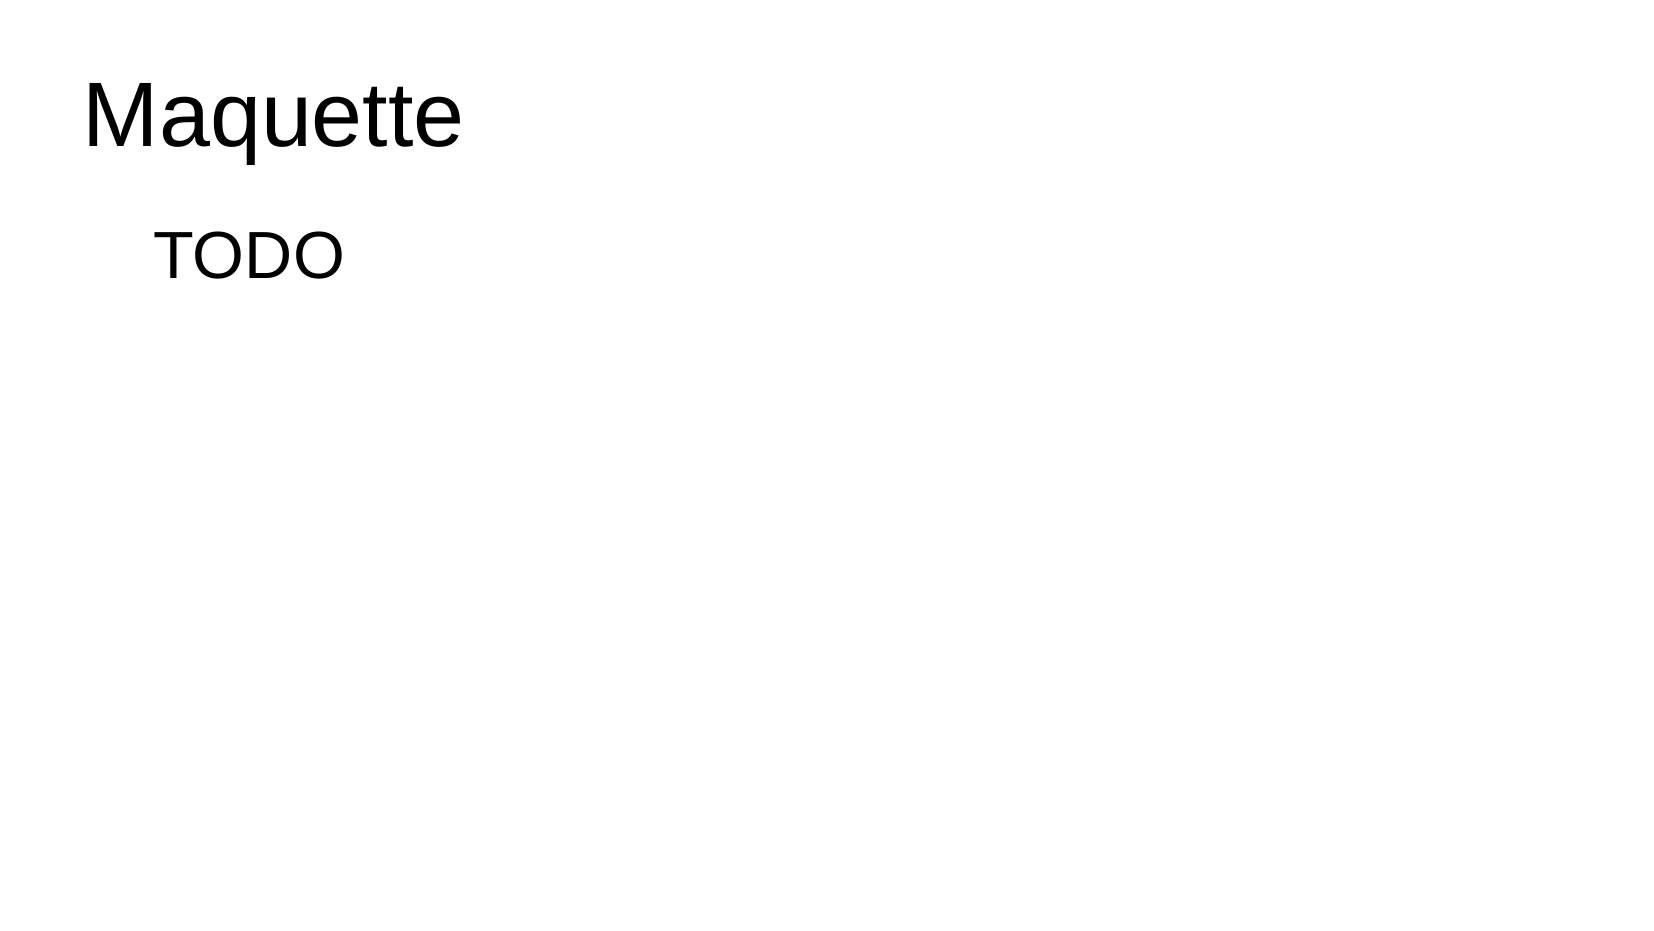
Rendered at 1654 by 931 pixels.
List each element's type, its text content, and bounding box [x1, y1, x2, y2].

title Maquette [82, 37, 1571, 193]
list TODO [82, 217, 1571, 758]
